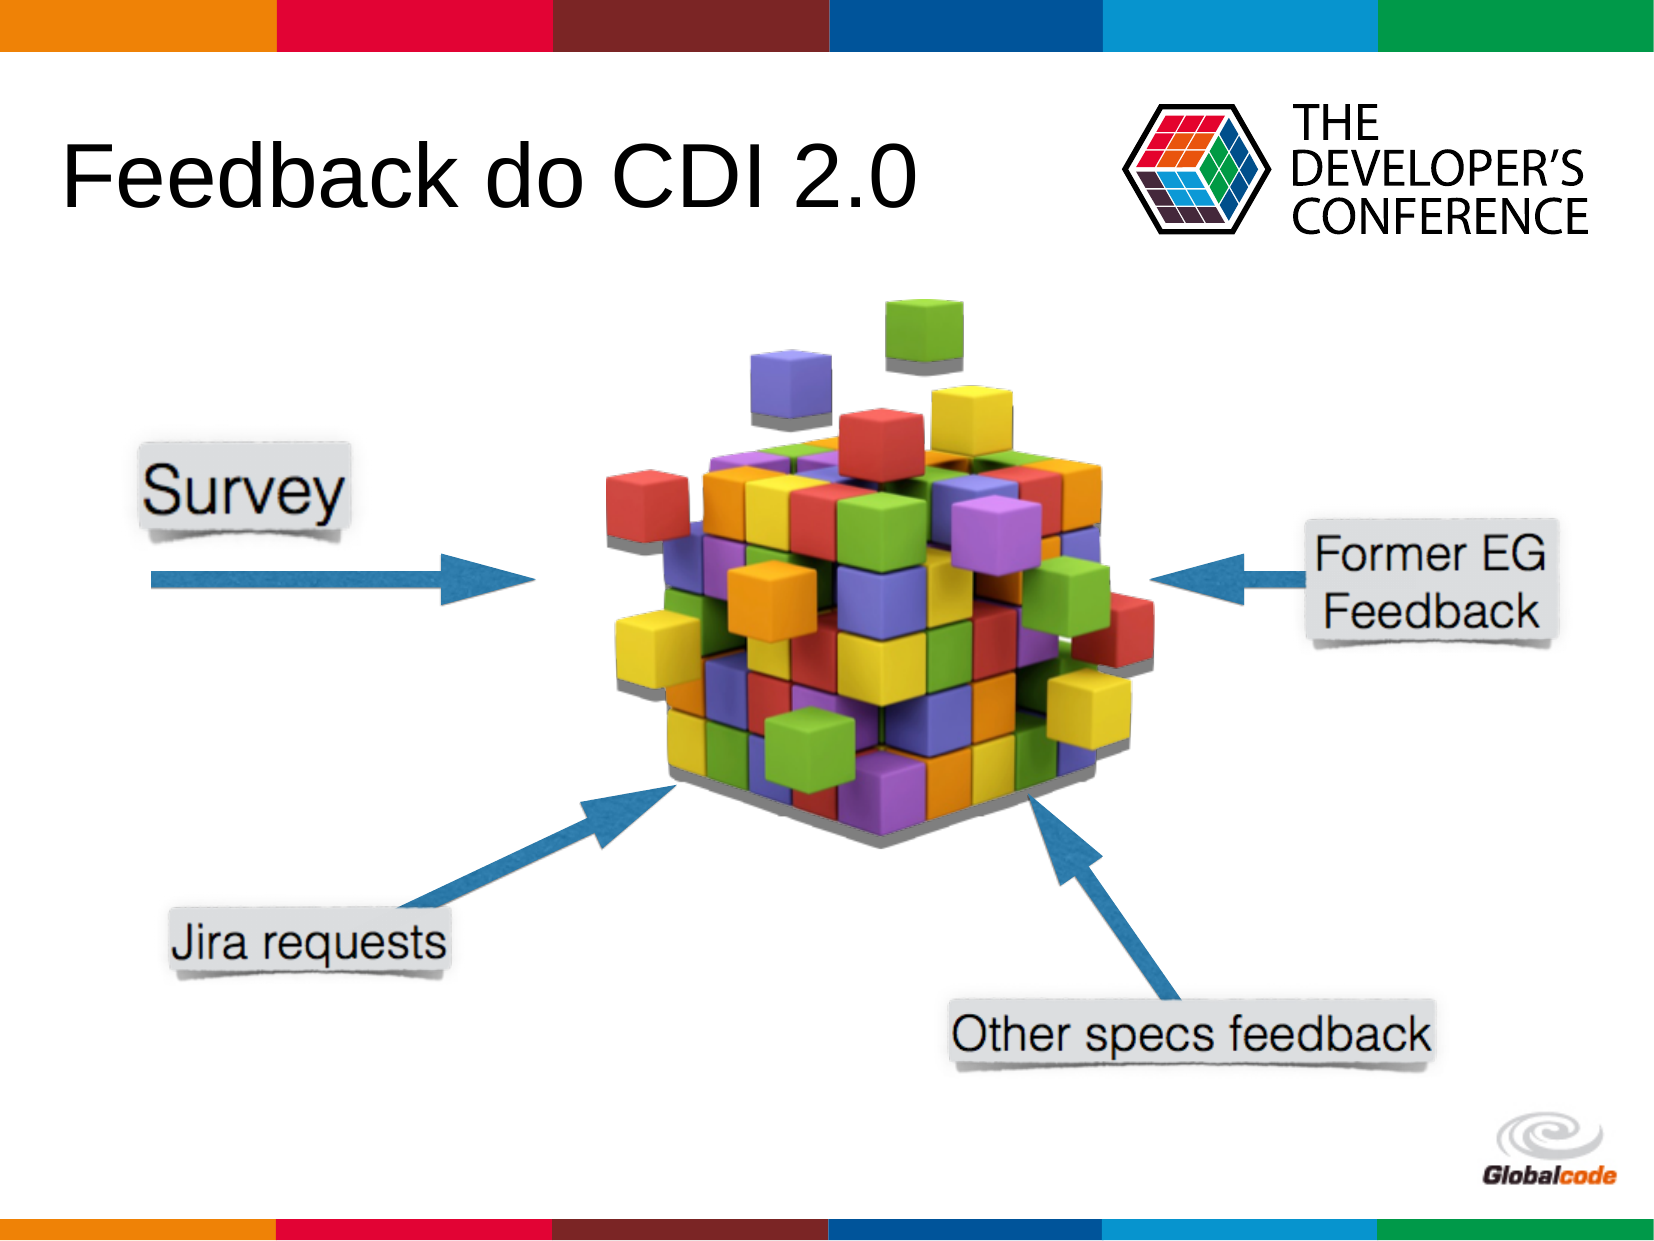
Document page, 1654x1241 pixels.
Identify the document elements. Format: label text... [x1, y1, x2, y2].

title Feedback do CDI 2.0 [45, 87, 1075, 256]
picture [112, 412, 376, 558]
text_box [151, 553, 536, 605]
text_box [445, 784, 677, 892]
text_box [1027, 793, 1167, 978]
text_box [1149, 553, 1286, 605]
picture [930, 978, 1453, 1083]
picture [150, 885, 469, 991]
picture [1464, 1062, 1638, 1219]
picture [1286, 497, 1576, 660]
picture [606, 299, 1155, 838]
